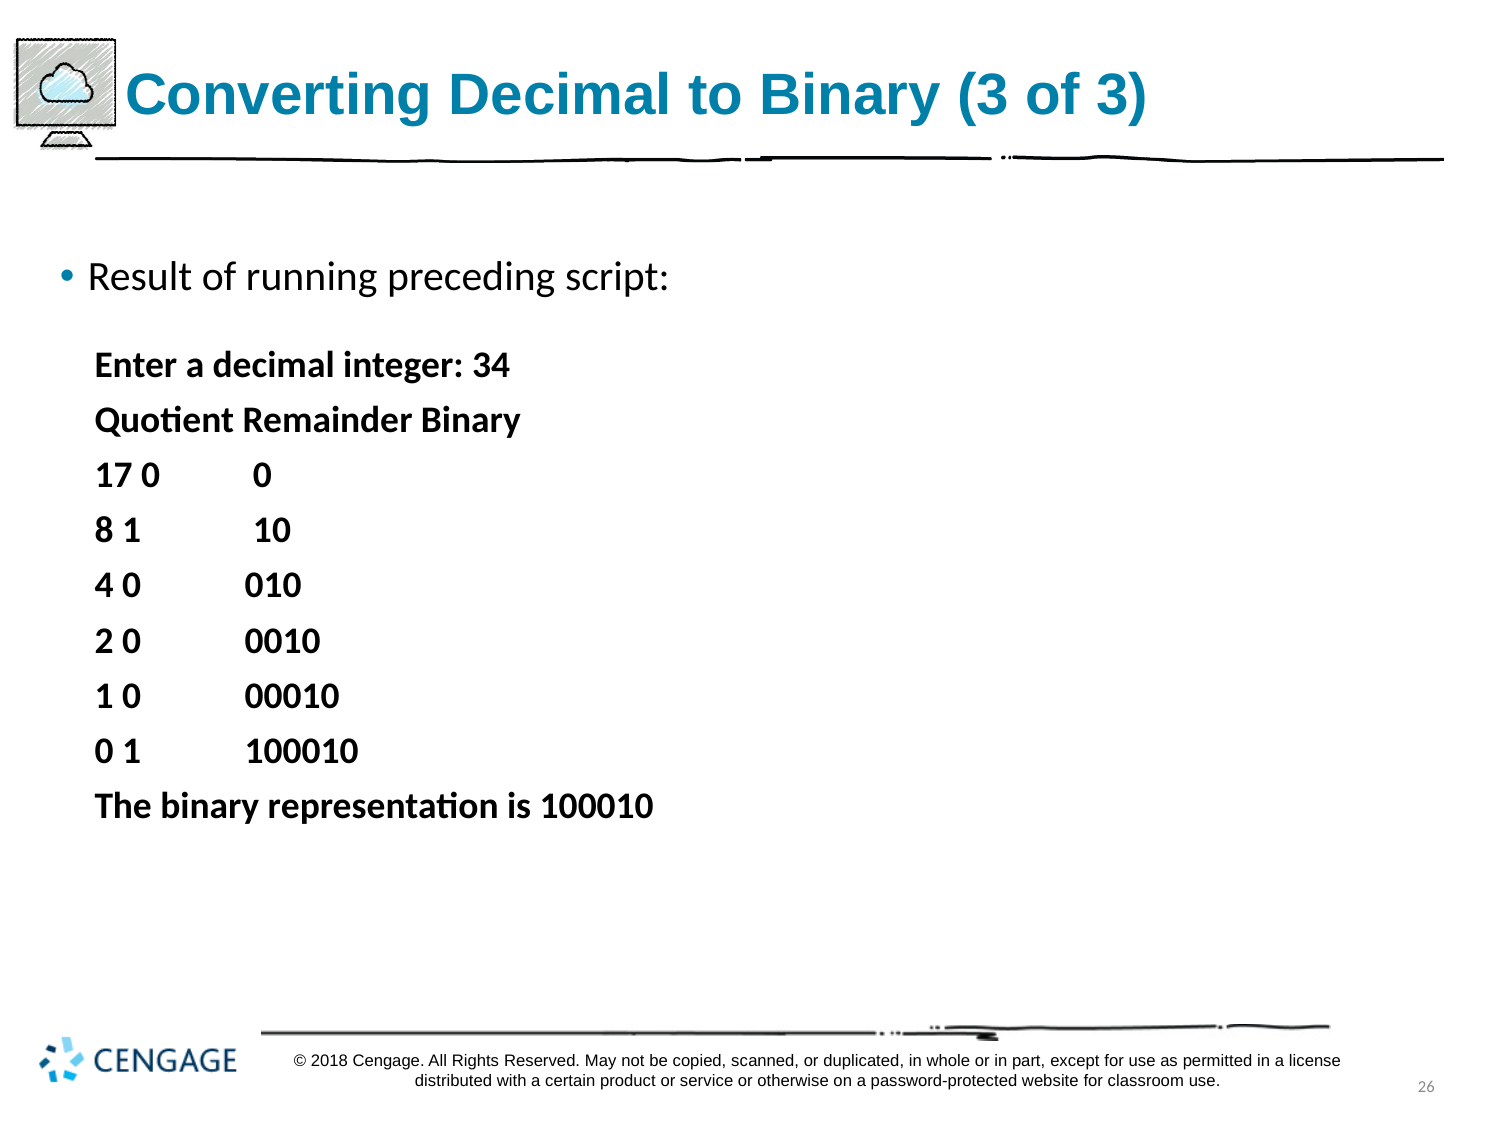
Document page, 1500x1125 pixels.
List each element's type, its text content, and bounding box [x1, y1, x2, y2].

picture [261, 1024, 1331, 1041]
title Converting Decimal to Binary (3 of 3) [125, 66, 1442, 116]
picture [13, 36, 117, 151]
list Enter a decimal integer: 34 Quotient Remainder Binary 17 0 0 8 1 10 4 0 010 2 0 0010 1 0 00010 0 1 100010 The binary representation is 100010 [57, 342, 1438, 833]
footer © 2018 Cengage. All Rights Reserved. May not be copied, scanned, or duplicated, in whole or in part, except for use as permitted in a license distributed with a certain product or service or otherwise on a password-protected website for classroom use. [262, 1049, 1375, 1090]
picture [154, 155, 1444, 163]
picture [19, 1023, 249, 1095]
list Result of running preceding script: [59, 252, 1441, 301]
